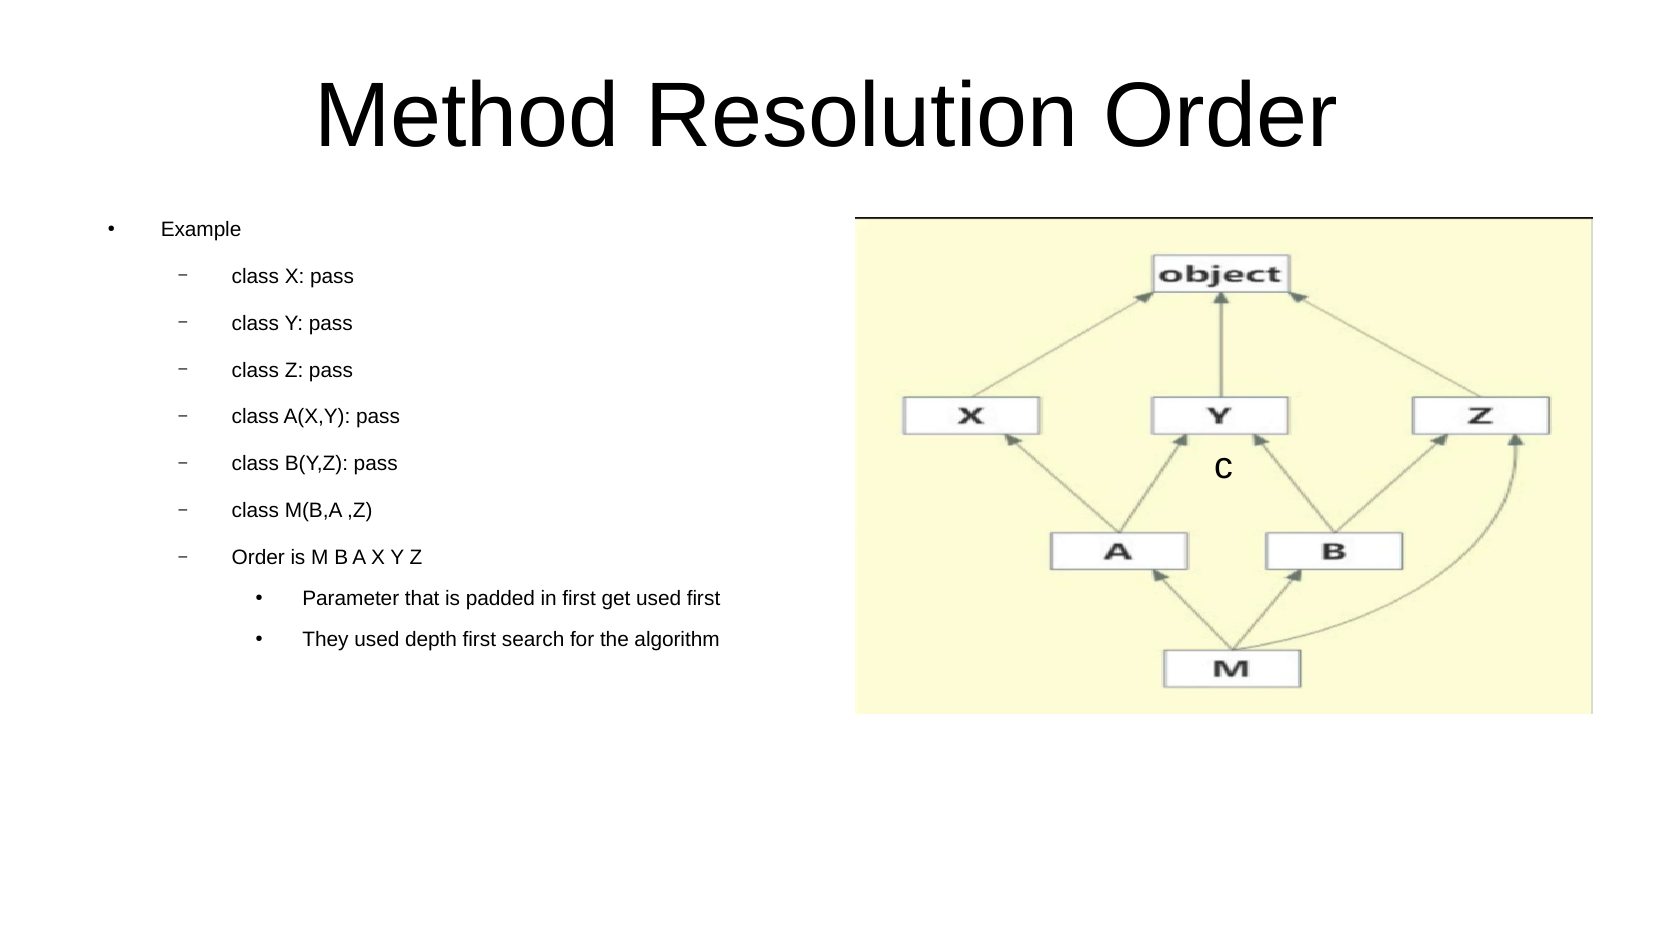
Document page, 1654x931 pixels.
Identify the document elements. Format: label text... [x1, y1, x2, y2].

picture [855, 217, 1593, 714]
list Example class X: pass class Y: pass class Z: pass class A(X,Y): pass class B(Y,Z): pass class M(B,A ,Z) Order is M B A X Y Z Parameter that is padded in first get used first They used depth first search for the algorithm [90, 217, 1579, 758]
title Method Resolution Order [82, 37, 1571, 193]
